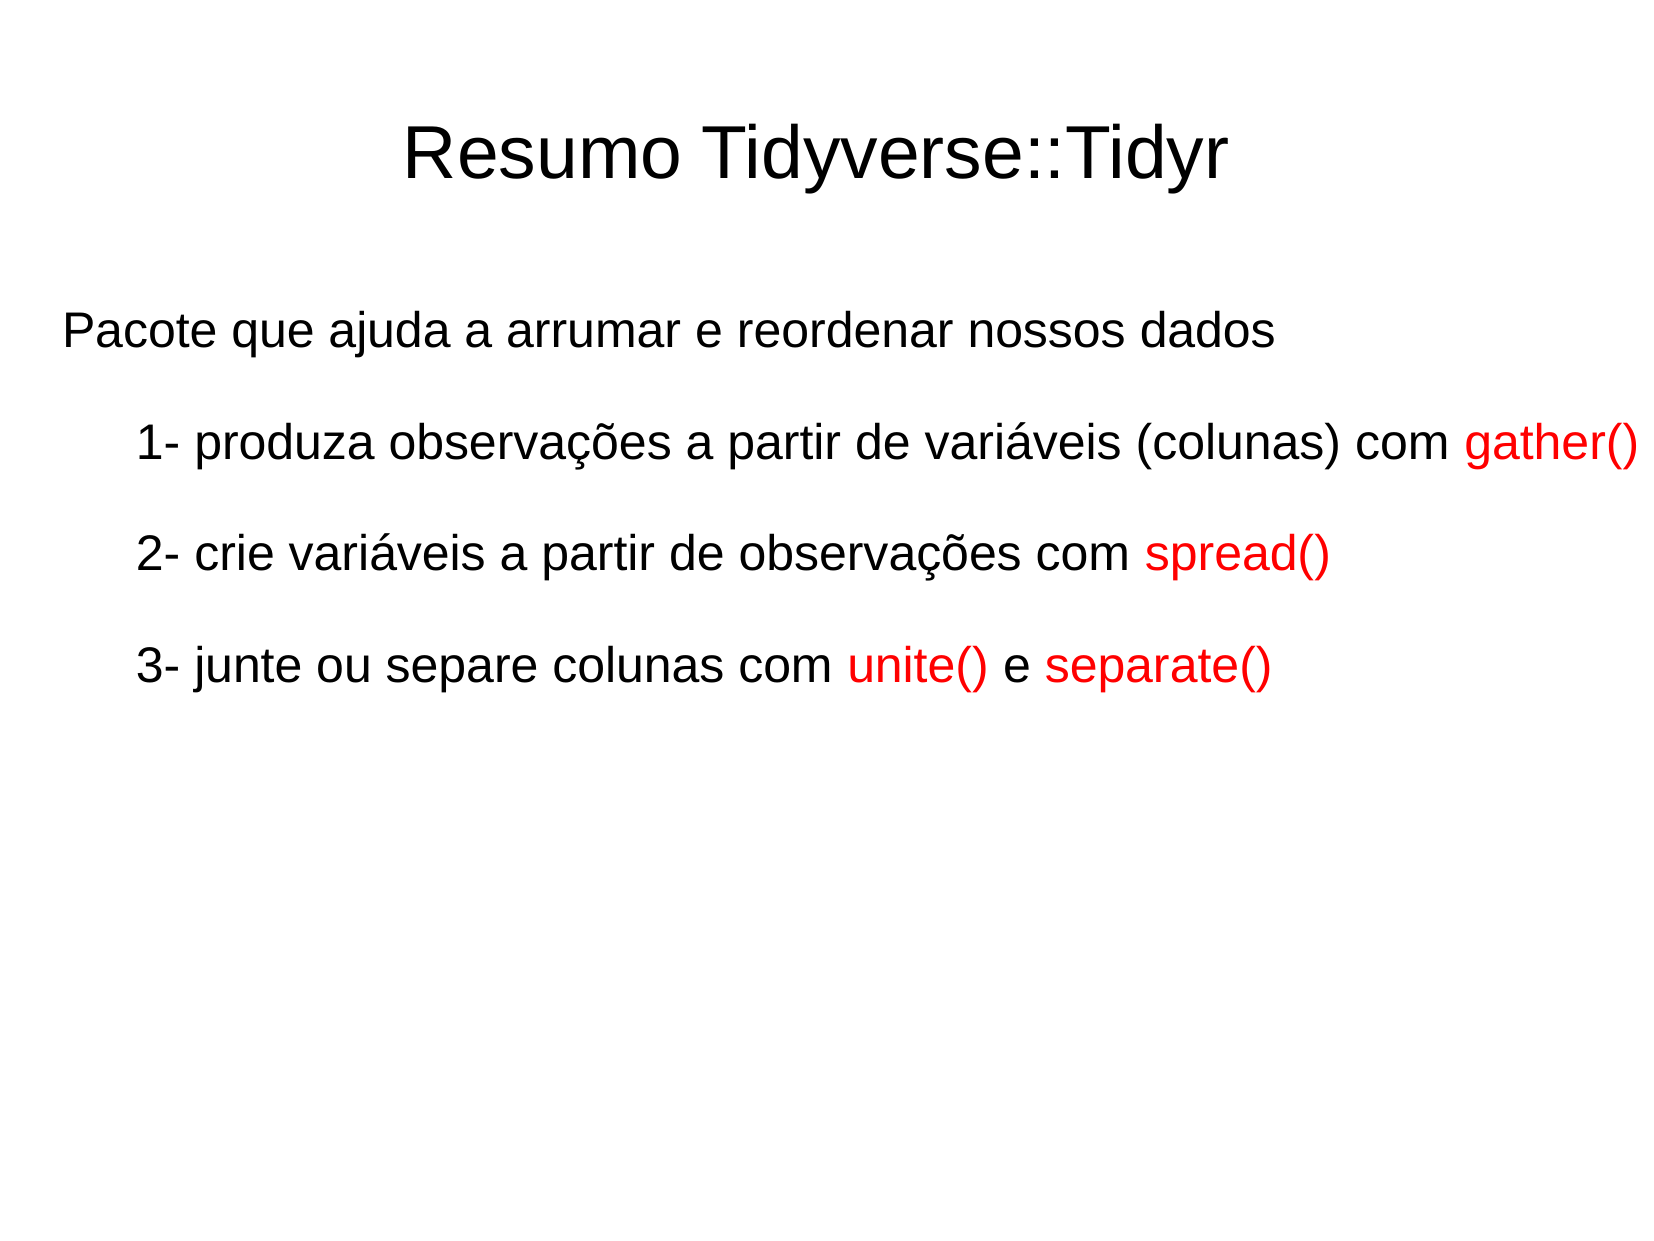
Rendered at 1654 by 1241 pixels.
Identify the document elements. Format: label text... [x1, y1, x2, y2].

title Resumo Tidyverse::Tidyr [82, 49, 1571, 257]
text_box Pacote que ajuda a arrumar e reordenar nossos dados 1- produza observações a partir de variáveis (colunas) com gather() 2- crie variáveis a partir de observações com spread() 3- junte ou separe colunas com unite() e separate() [47, 295, 1654, 743]
